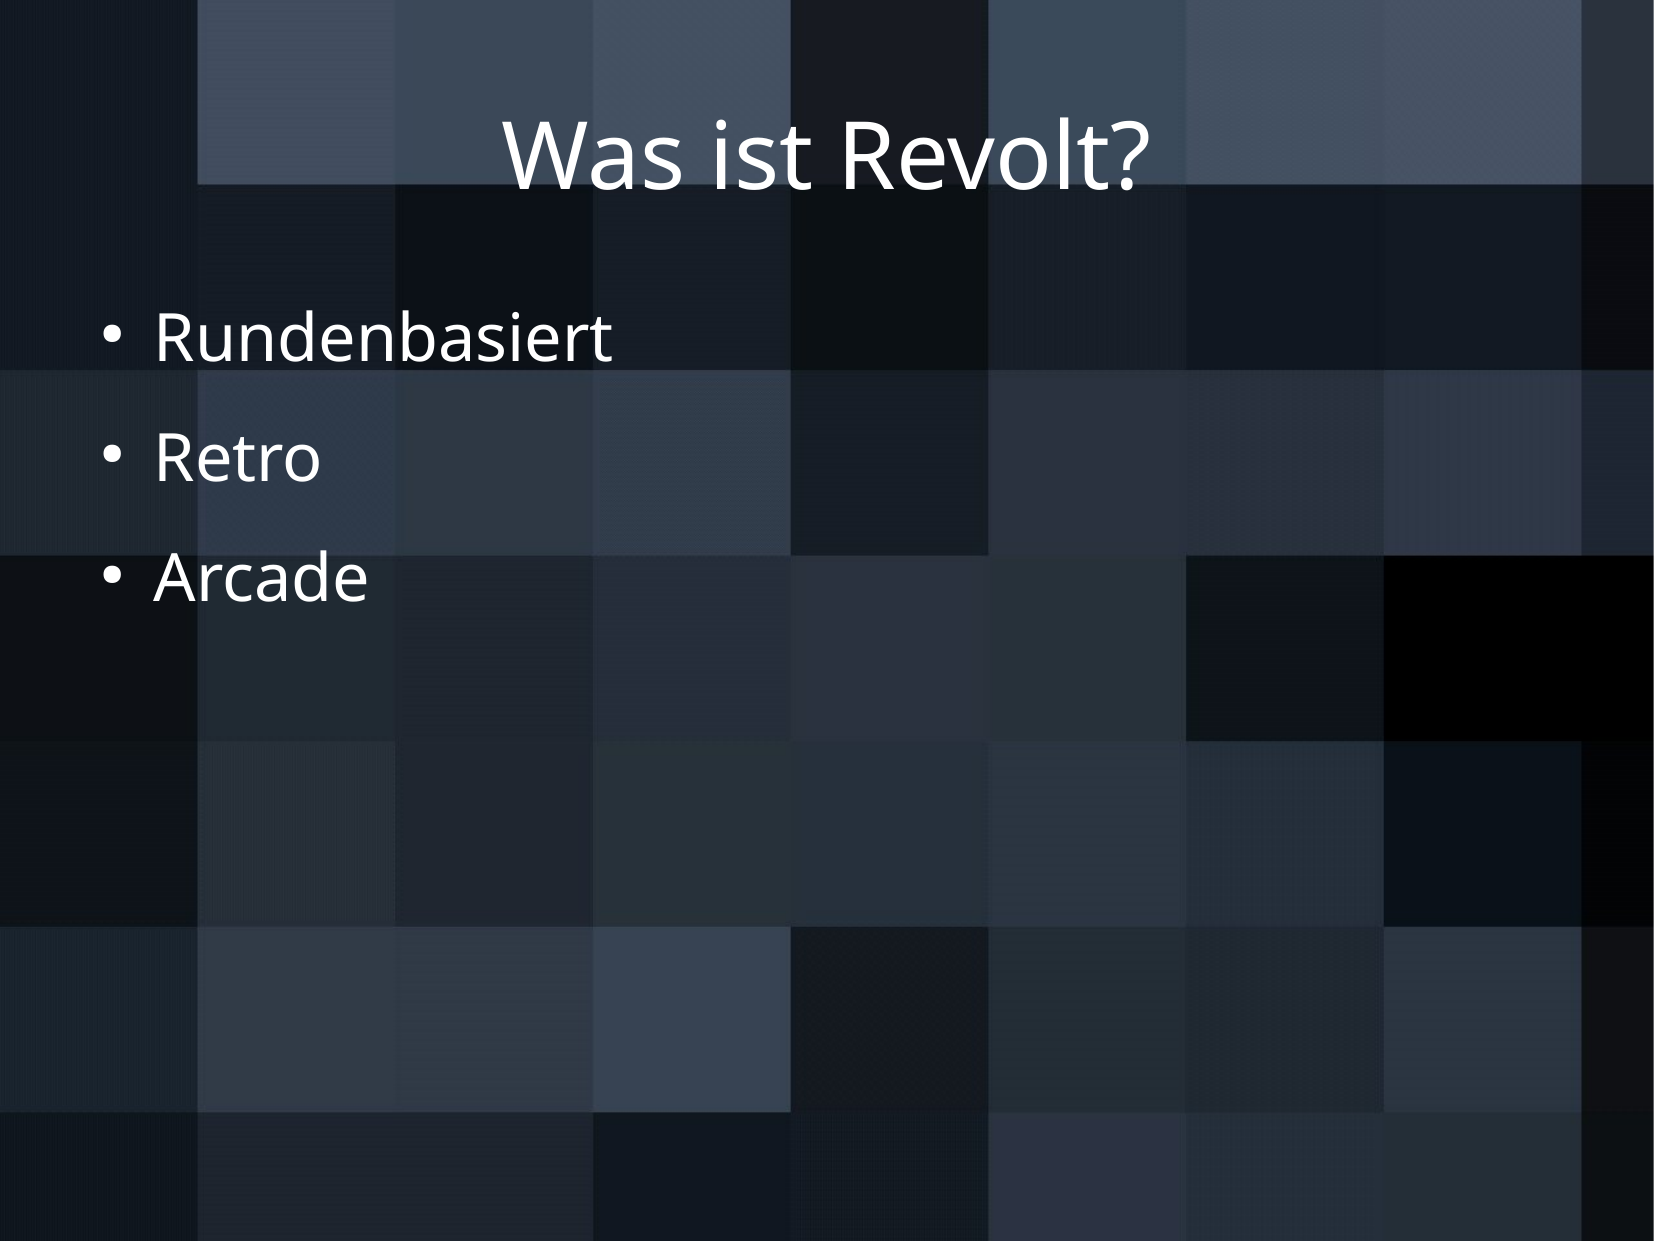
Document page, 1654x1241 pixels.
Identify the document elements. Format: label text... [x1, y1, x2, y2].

list Rundenbasiert Retro Arcade [82, 290, 1571, 1010]
picture [0, 0, 1654, 1241]
title Was ist Revolt? [82, 49, 1571, 257]
